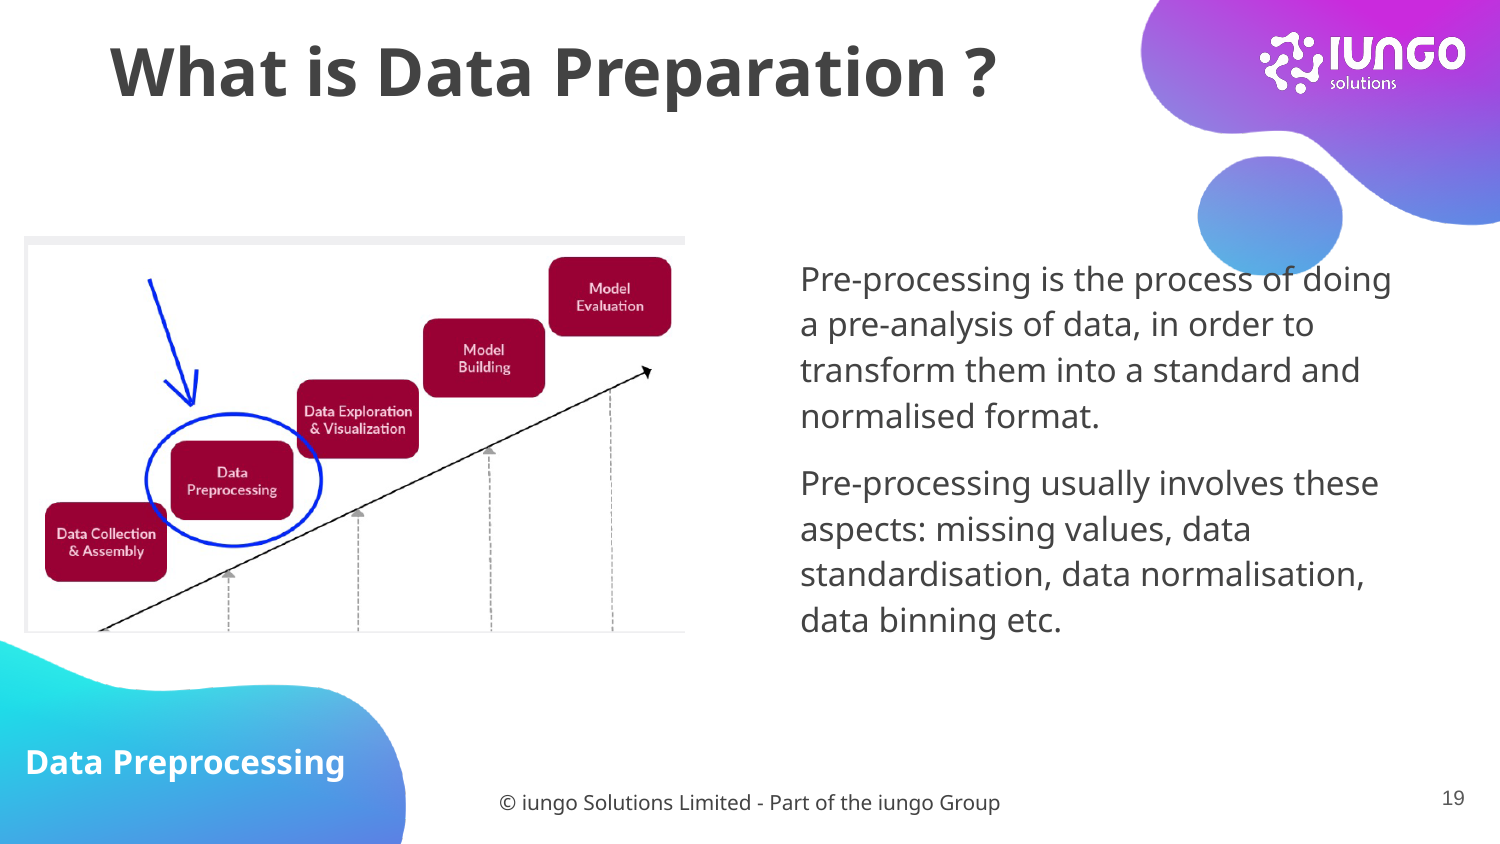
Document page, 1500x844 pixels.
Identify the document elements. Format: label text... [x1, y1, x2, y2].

slide_number <number> [1389, 764, 1480, 830]
picture [0, 0, 1500, 844]
title What is Data Preparation ? [95, 30, 1055, 125]
subtitle Data Preprocessing [9, 719, 411, 844]
list Pre-processing is the process of doing a pre-analysis of data, in order to transform them into a standard and normalised format. Pre-processing usually involves these aspects: missing values, data standardisation, data normalisation, data binning etc. [709, 236, 1435, 731]
